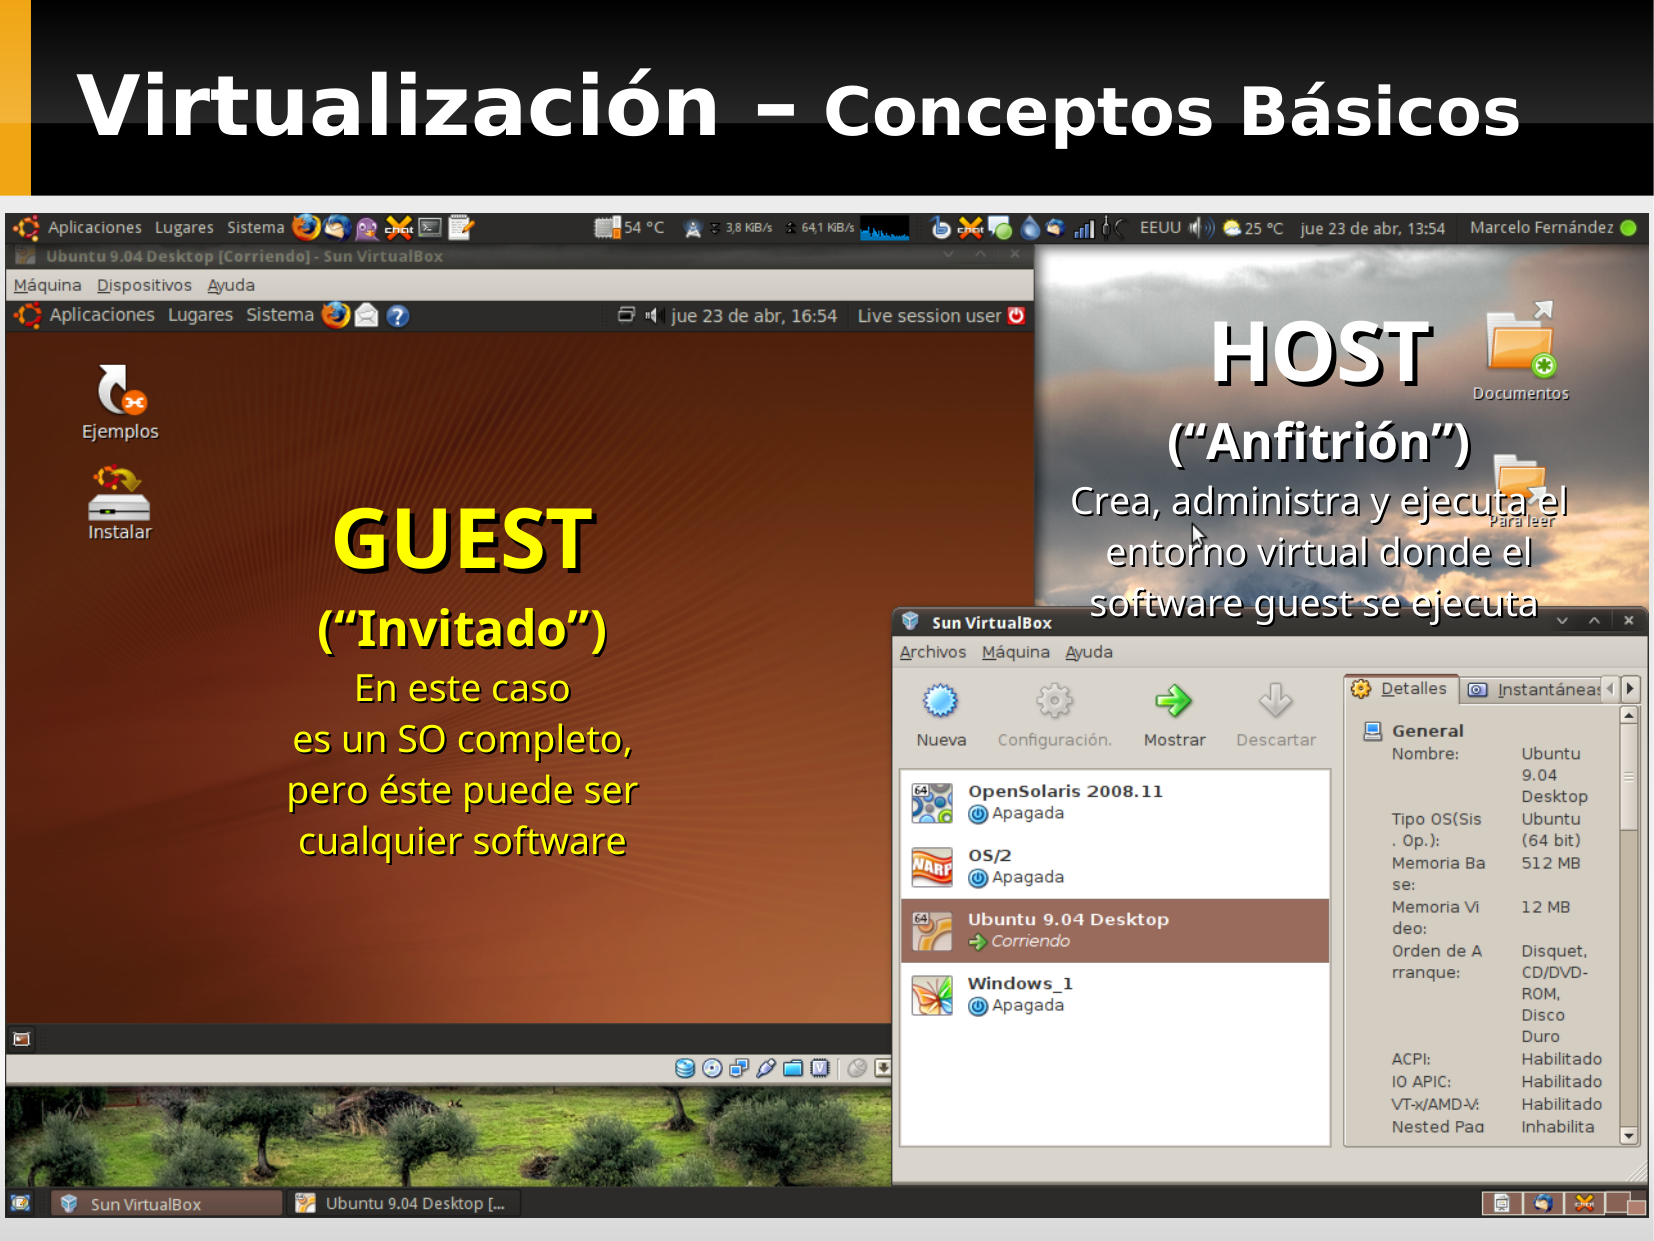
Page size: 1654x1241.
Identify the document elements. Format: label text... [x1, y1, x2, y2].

title Virtualización – Conceptos Básicos [76, 0, 1565, 208]
text_box GUEST (“Invitado”) En este caso es un SO completo, pero éste puede ser cualquier software [271, 472, 638, 817]
text_box HOST (“Anfitrión”) Crea, administra y ejecuta el entorno virtual donde el software guest se ejecuta [1055, 285, 1625, 587]
picture [0, 0, 1654, 1241]
